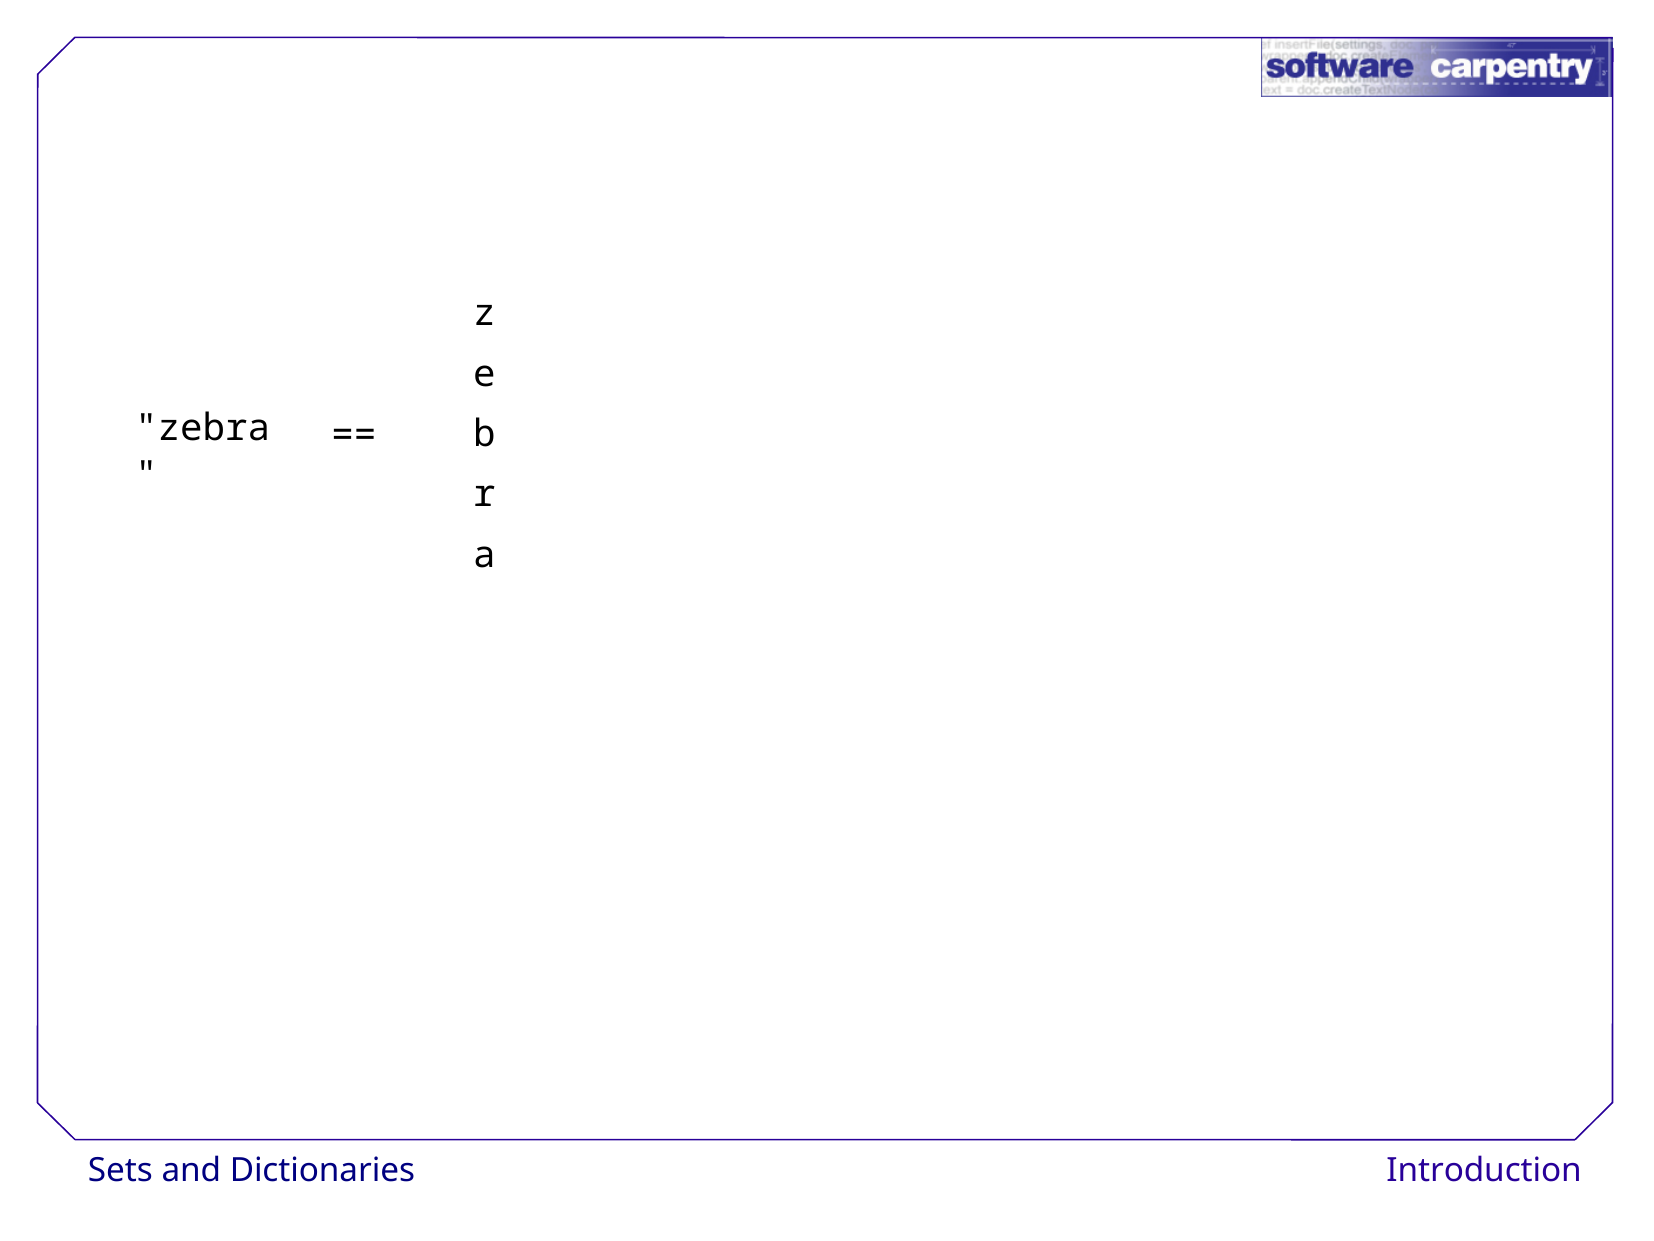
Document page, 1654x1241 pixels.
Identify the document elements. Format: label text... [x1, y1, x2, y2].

table_cell b [458, 401, 518, 462]
picture [1261, 39, 1613, 97]
table_cell e [458, 341, 518, 401]
table_cell a [458, 522, 518, 583]
text_box "zebra" [117, 393, 269, 469]
table_cell r [458, 462, 518, 522]
table_header z [458, 280, 518, 341]
text_box == [269, 393, 439, 469]
